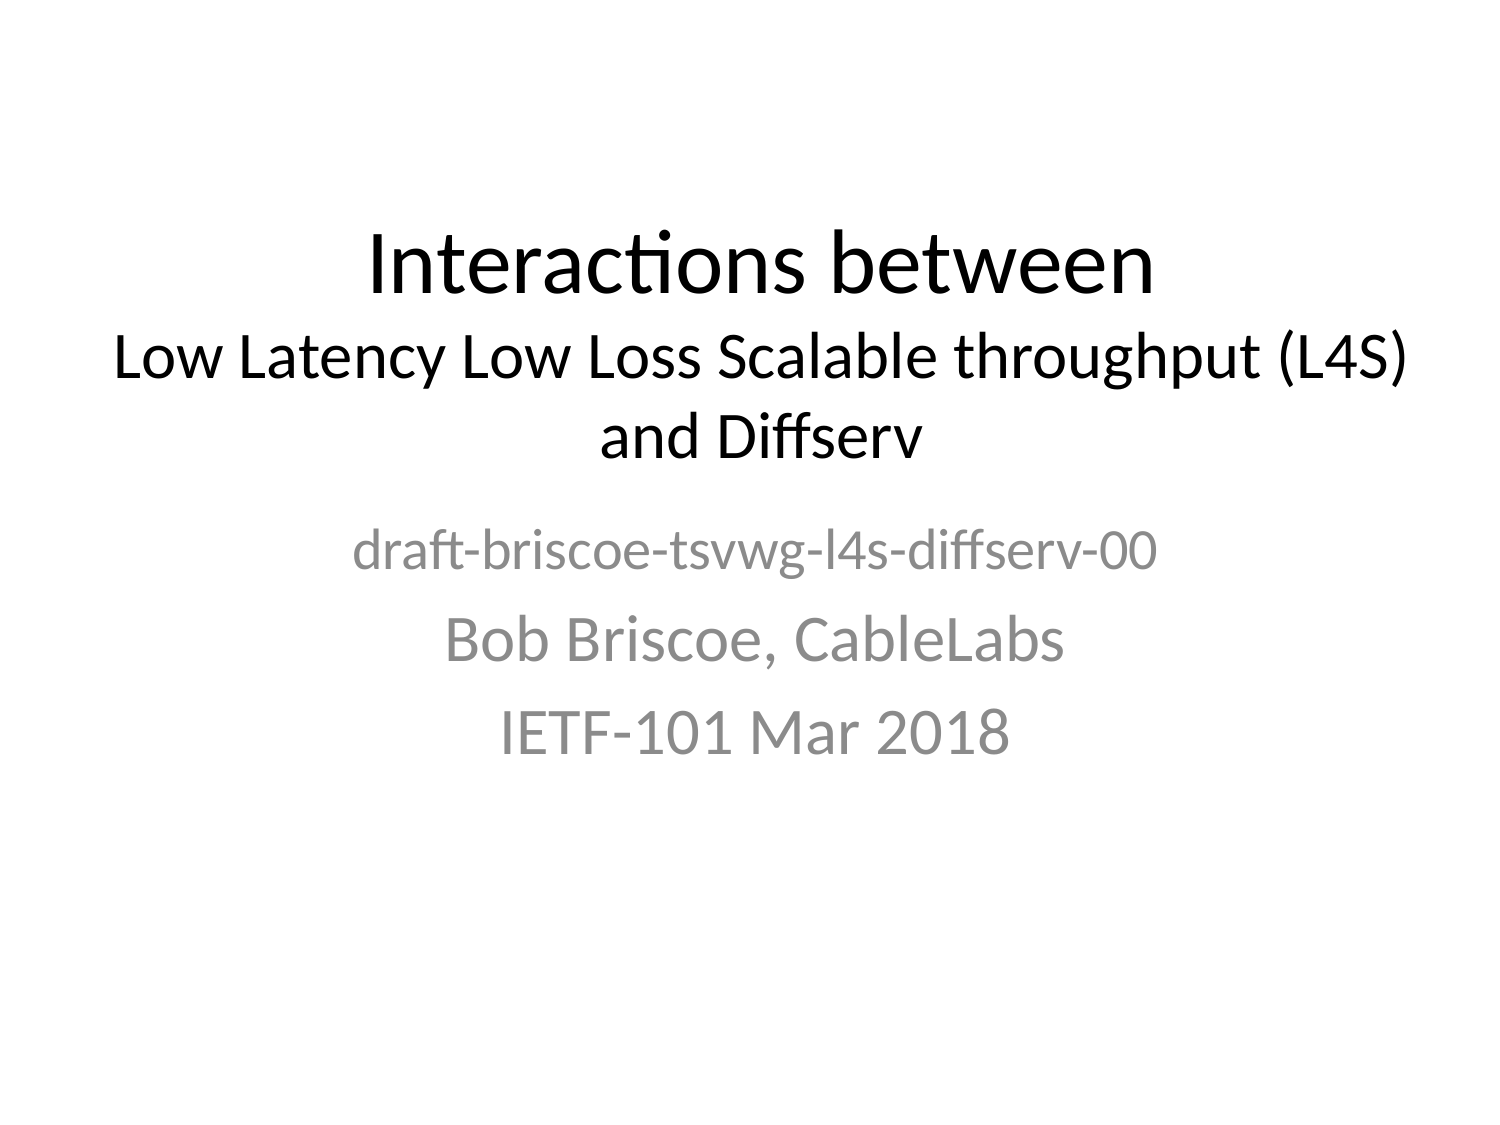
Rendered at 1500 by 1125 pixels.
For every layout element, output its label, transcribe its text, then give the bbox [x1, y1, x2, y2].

text_box draft-briscoe-tsvwg-l4s-diffserv-00 Bob Briscoe, CableLabs IETF-101 Mar 2018 [230, 503, 1281, 792]
text_box Interactions between Low Latency Low Loss Scalable throughput (L4S) and Diffserv [59, 215, 1465, 457]
